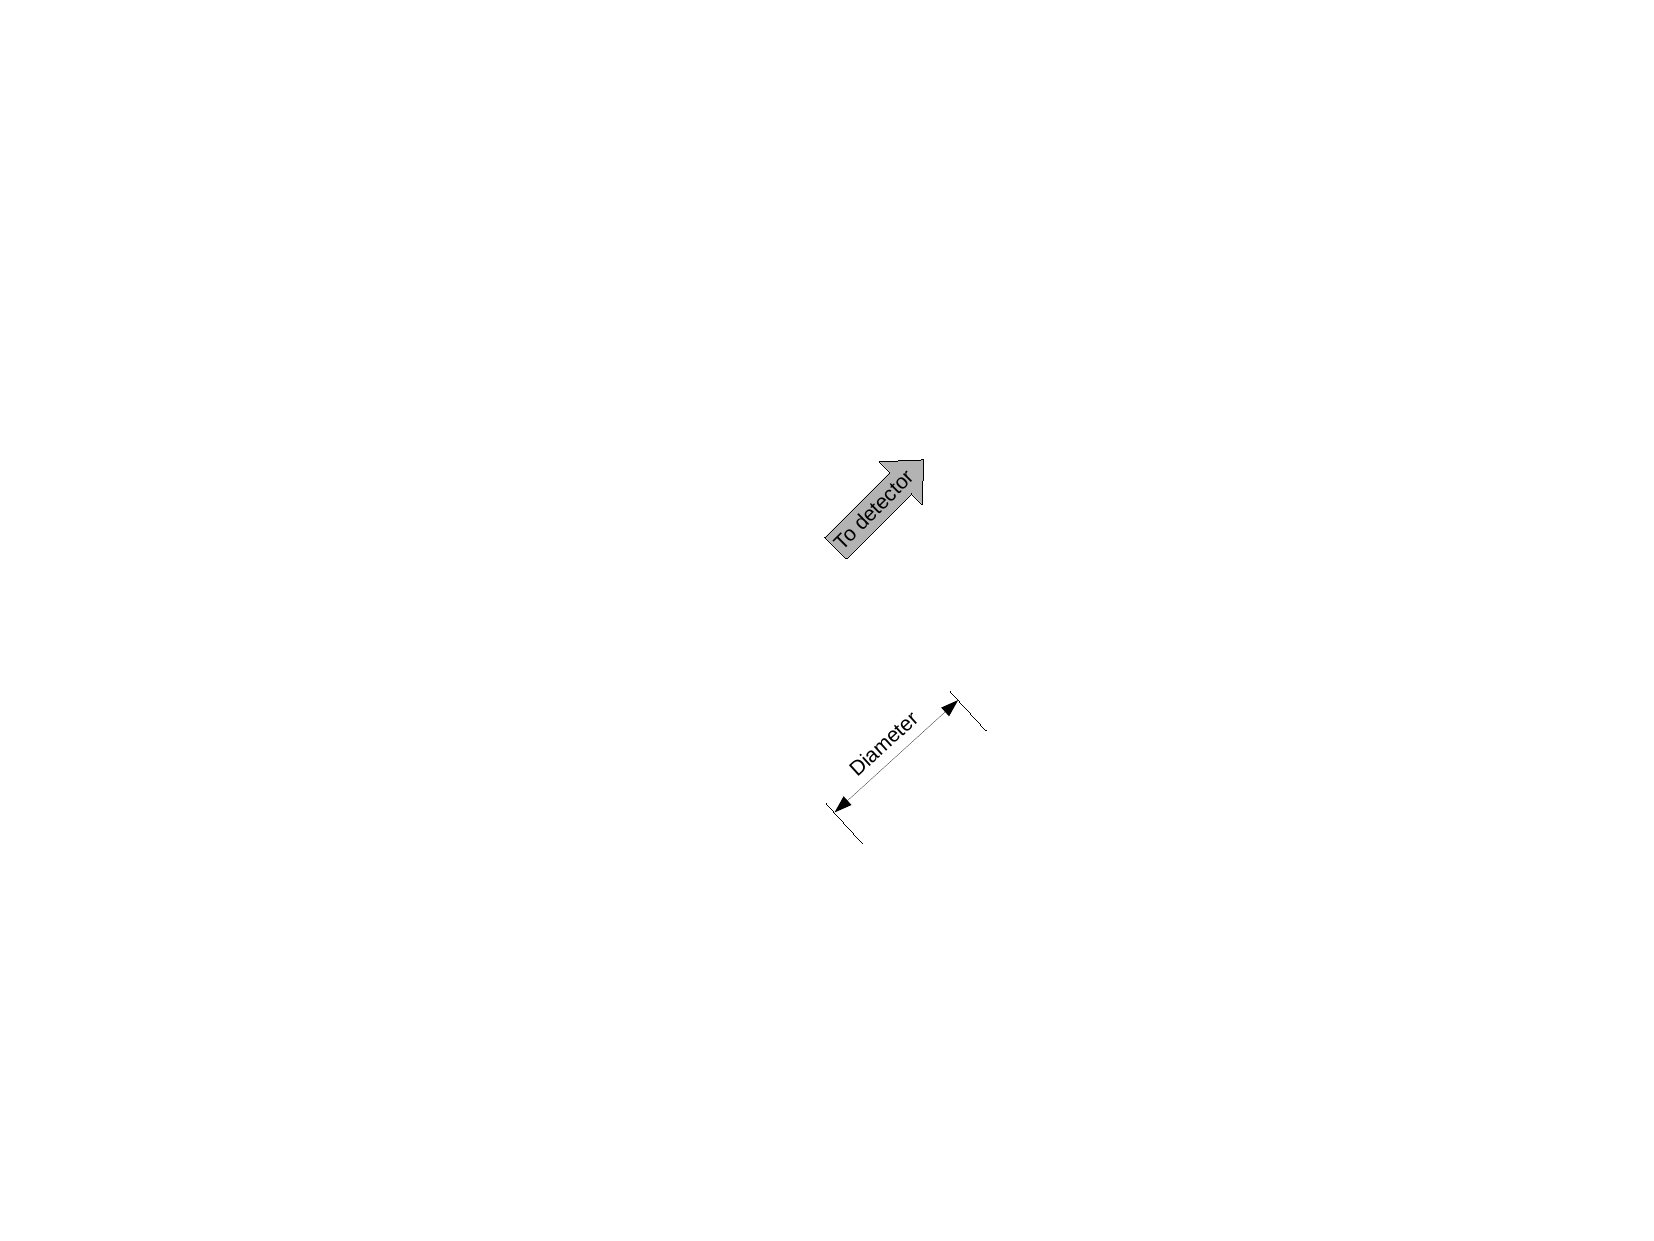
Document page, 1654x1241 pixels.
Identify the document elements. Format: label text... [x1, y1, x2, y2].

picture [510, 367, 1111, 934]
text_box To detector [824, 459, 924, 559]
